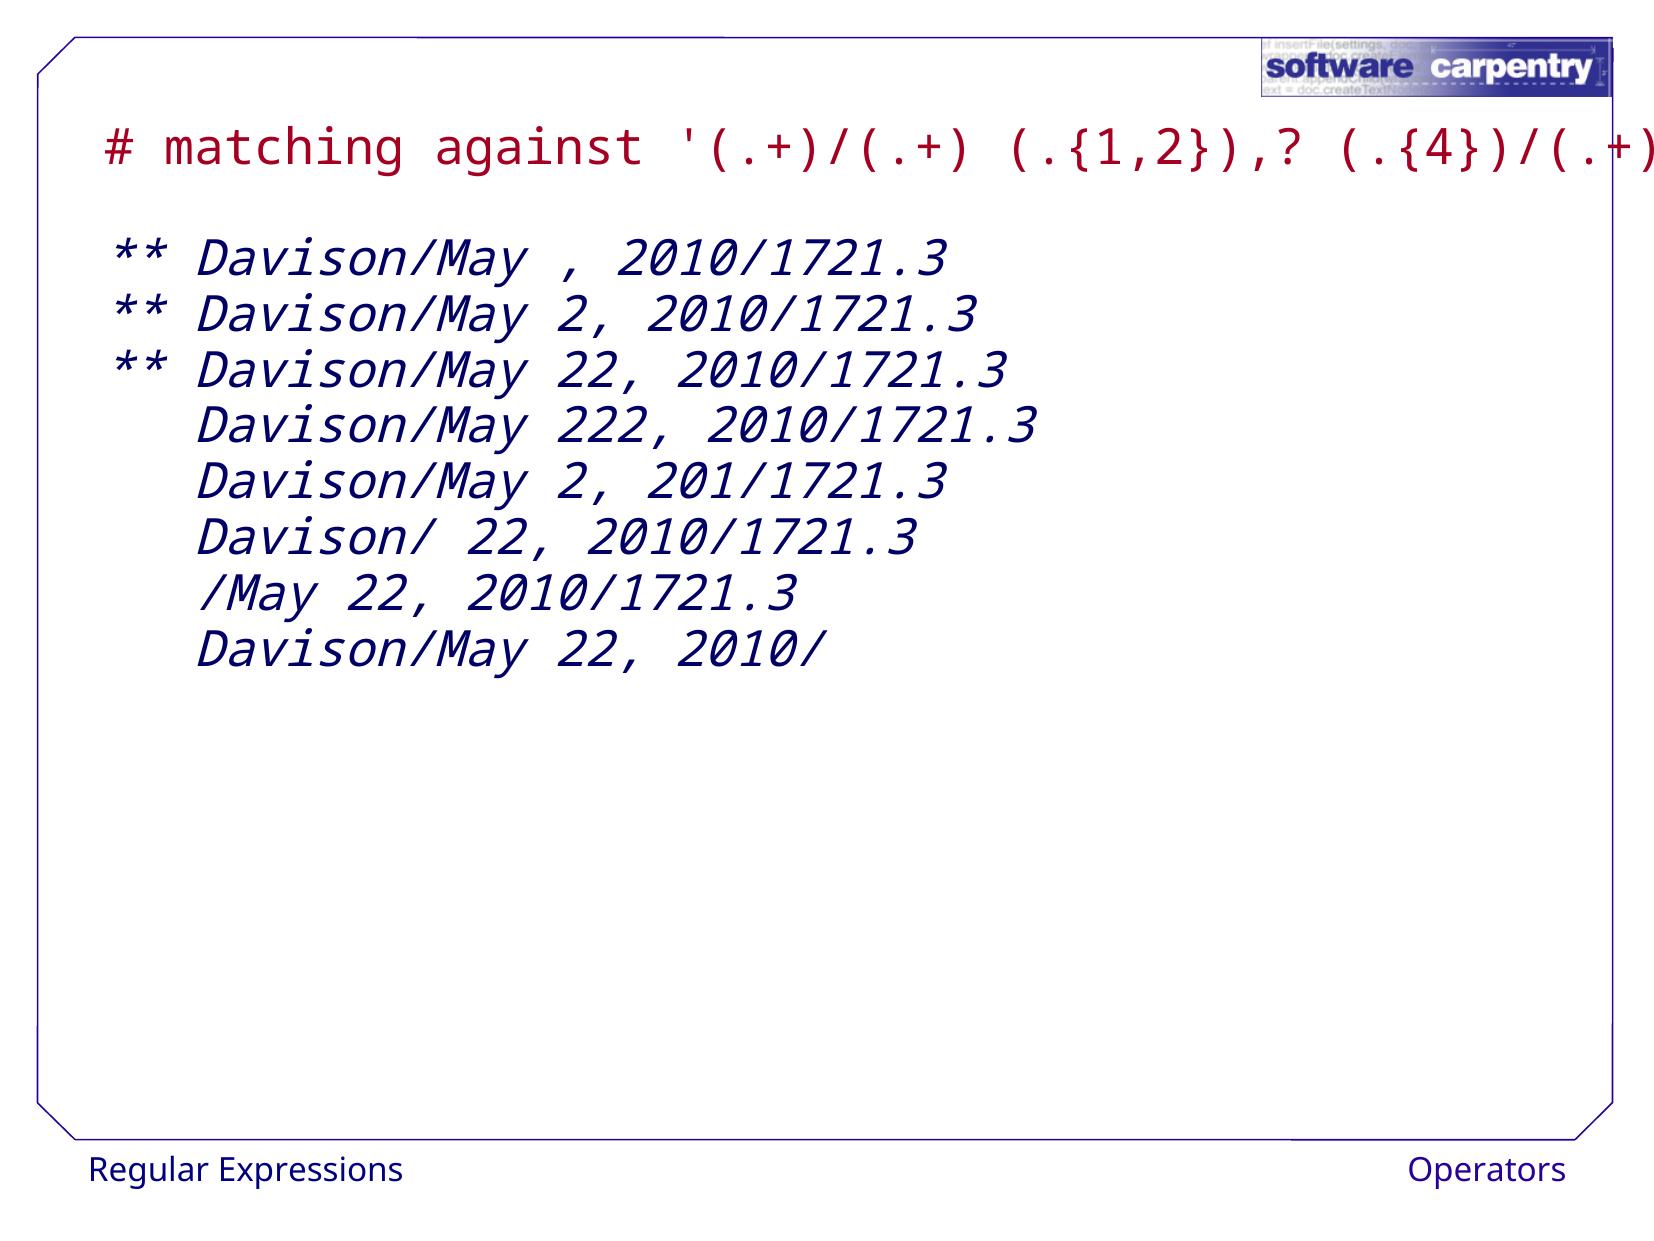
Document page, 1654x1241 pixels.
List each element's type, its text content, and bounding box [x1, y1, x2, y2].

text_box # matching against '(.+)/(.+) (.{1,2}),? (.{4})/(.+)' ** Davison/May , 2010/1721.3 ** Davison/May 2, 2010/1721.3 ** Davison/May 22, 2010/1721.3 Davison/May 222, 2010/1721.3 Davison/May 2, 201/1721.3 Davison/ 22, 2010/1721.3 /May 22, 2010/1721.3 Davison/May 22, 2010/ [89, 112, 1512, 1074]
picture [1261, 39, 1613, 97]
